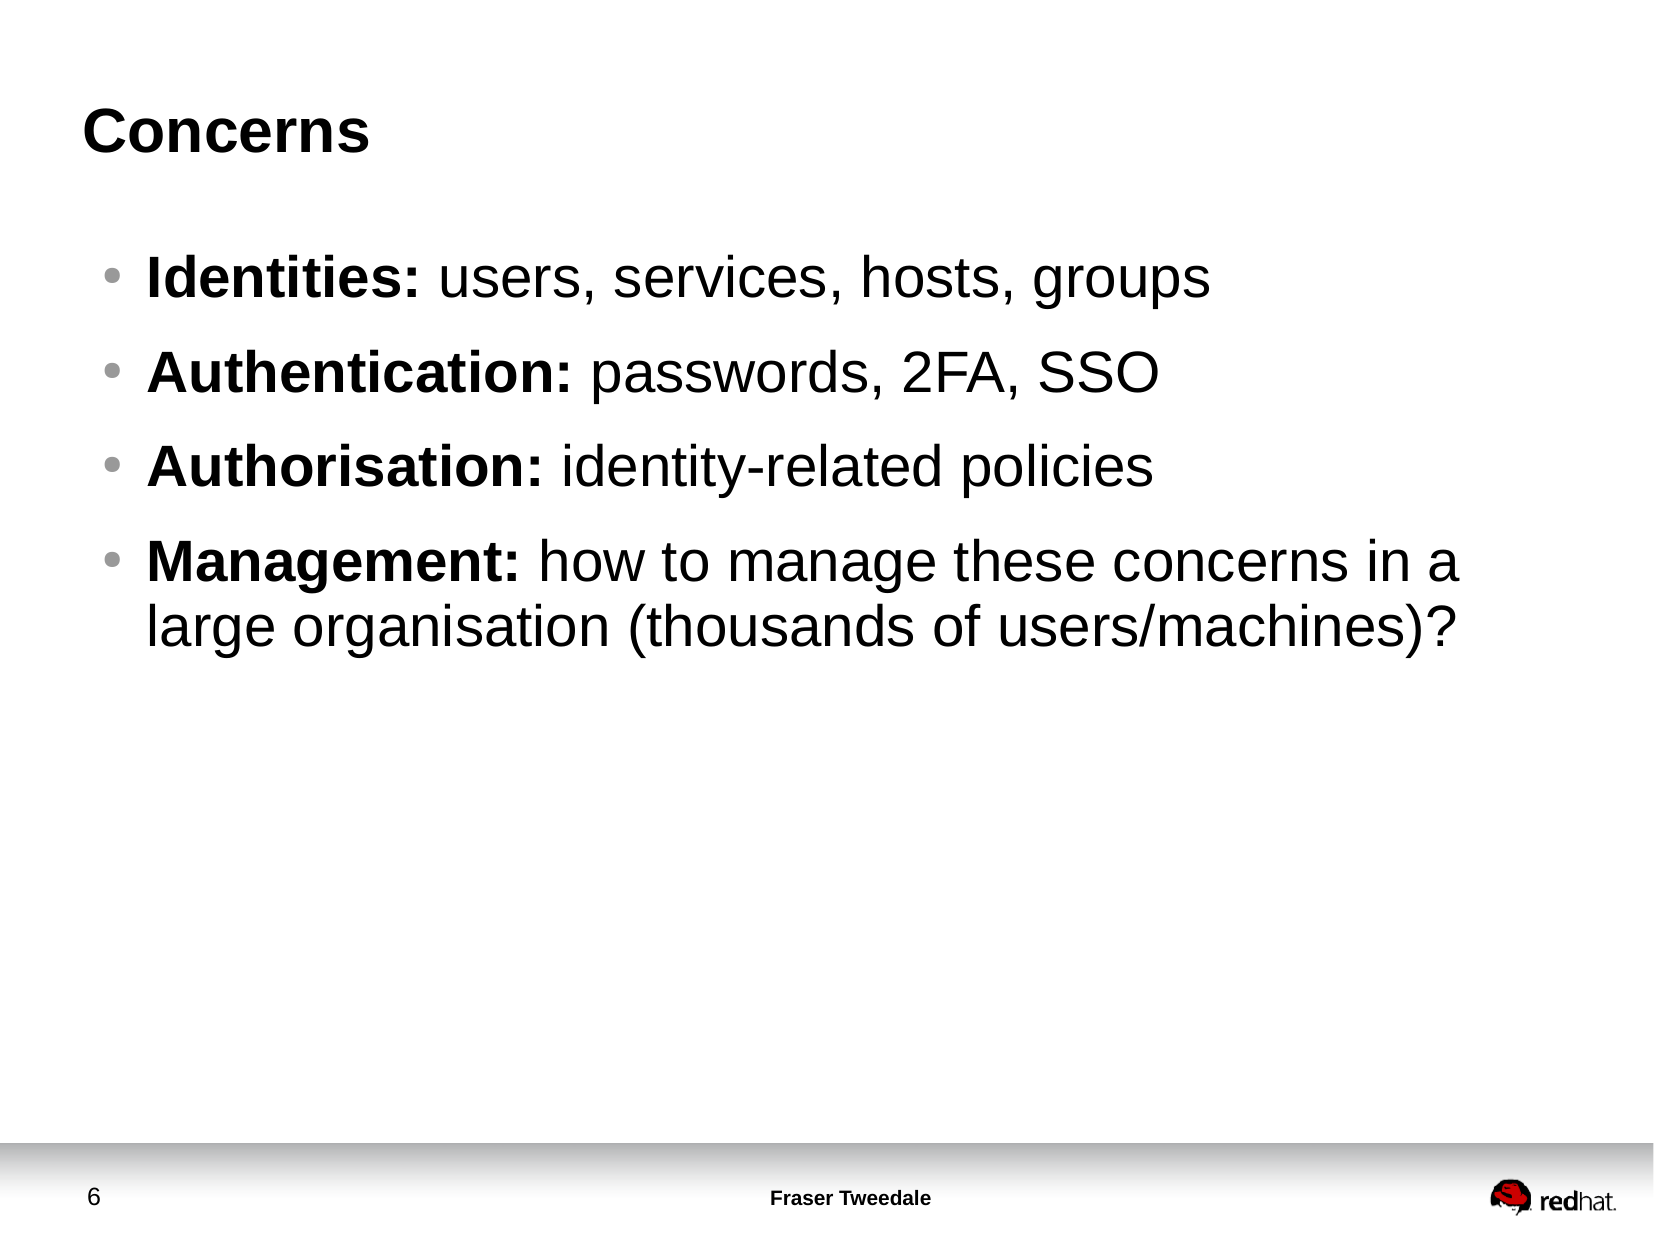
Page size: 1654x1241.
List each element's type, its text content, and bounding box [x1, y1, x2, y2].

picture [0, 1143, 1654, 1241]
title Concerns [82, 37, 1571, 226]
list Identities: users, services, hosts, groups Authentication: passwords, 2FA, SSO Authorisation: identity-related policies Management: how to manage these concerns in a large organisation (thousands of users/machines)? [86, 244, 1576, 1039]
